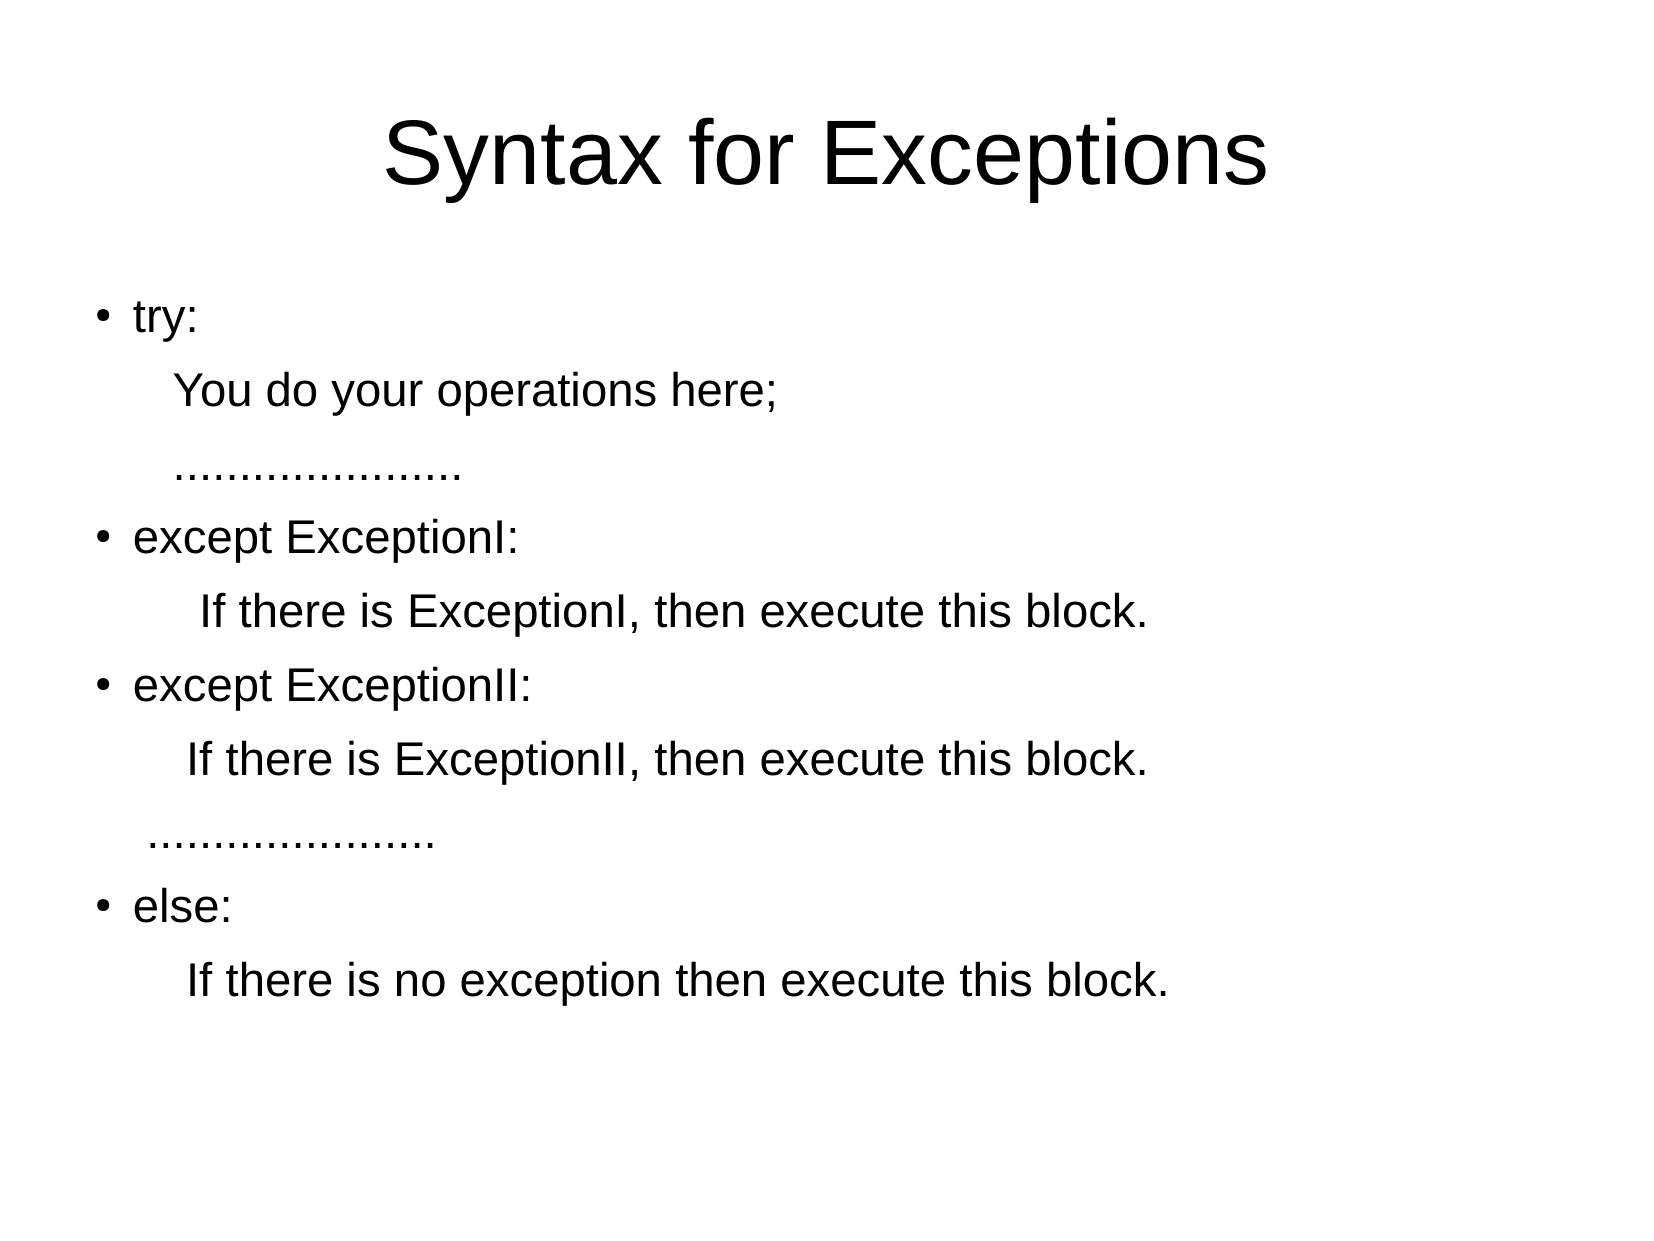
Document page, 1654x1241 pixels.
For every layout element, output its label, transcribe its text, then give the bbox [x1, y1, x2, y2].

title Syntax for Exceptions [82, 49, 1571, 257]
list try: You do your operations here; ...................... except ExceptionI: If there is ExceptionI, then execute this block. except ExceptionII: If there is ExceptionII, then execute this block. ...................... else: If there is no exception then execute this block. [82, 290, 1571, 1010]
